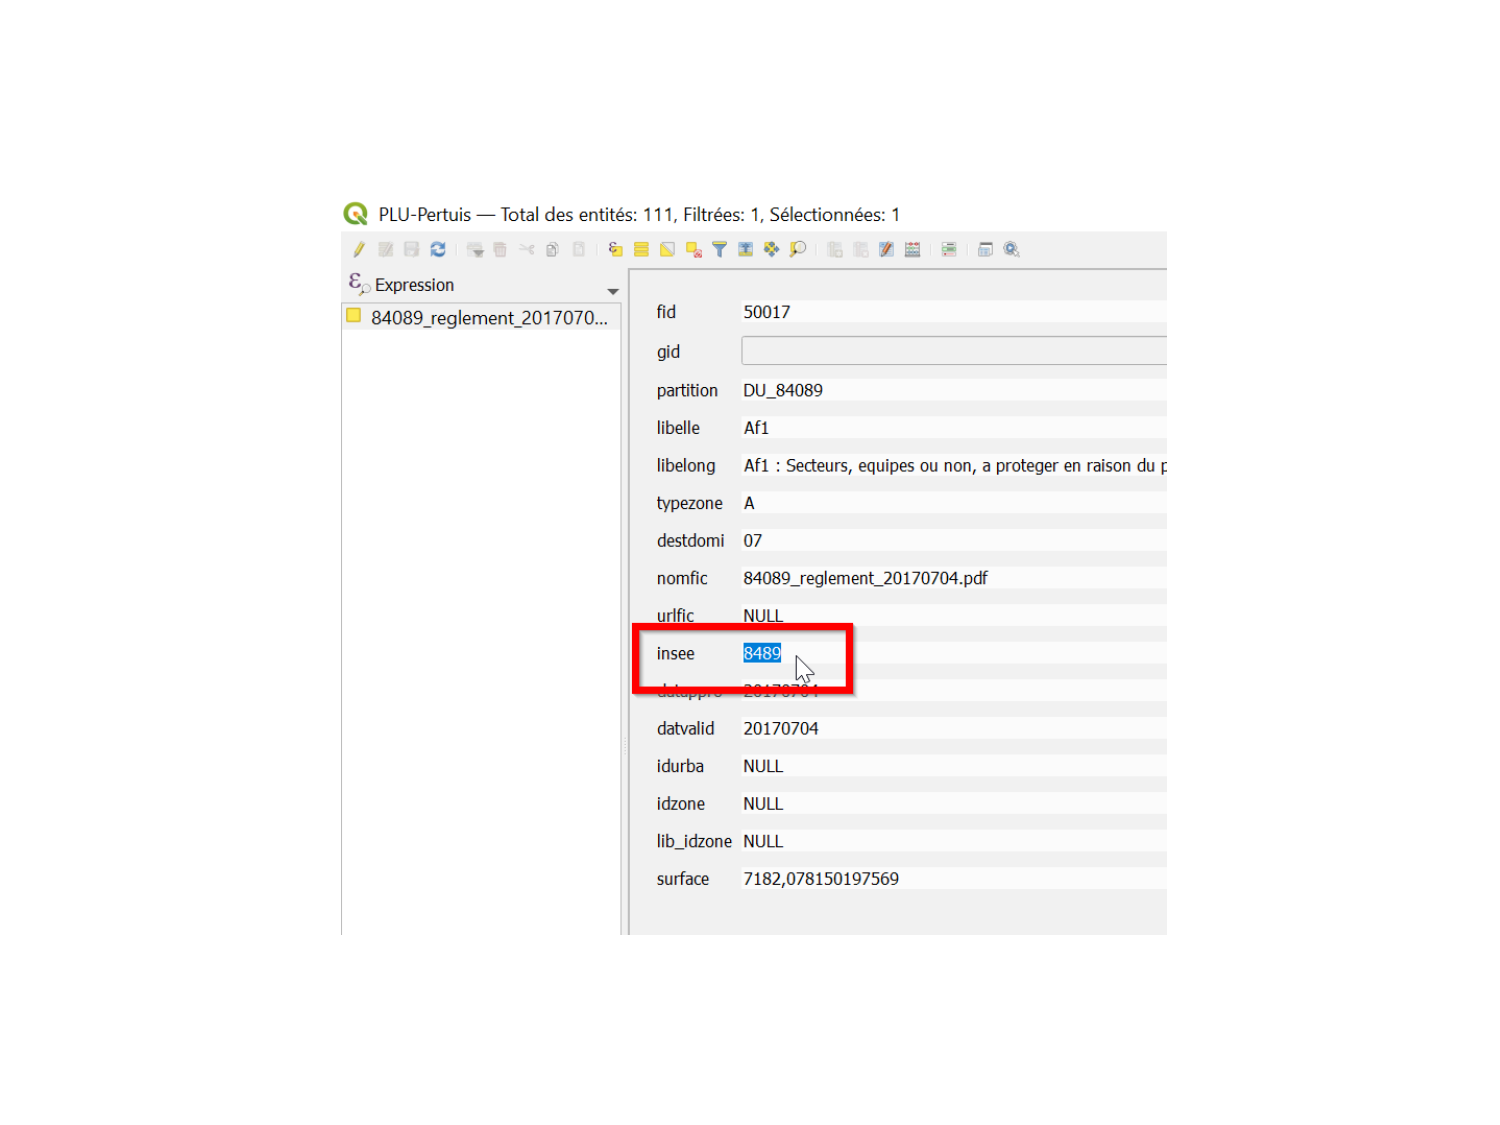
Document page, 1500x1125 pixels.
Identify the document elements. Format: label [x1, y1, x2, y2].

picture [341, 196, 1167, 935]
